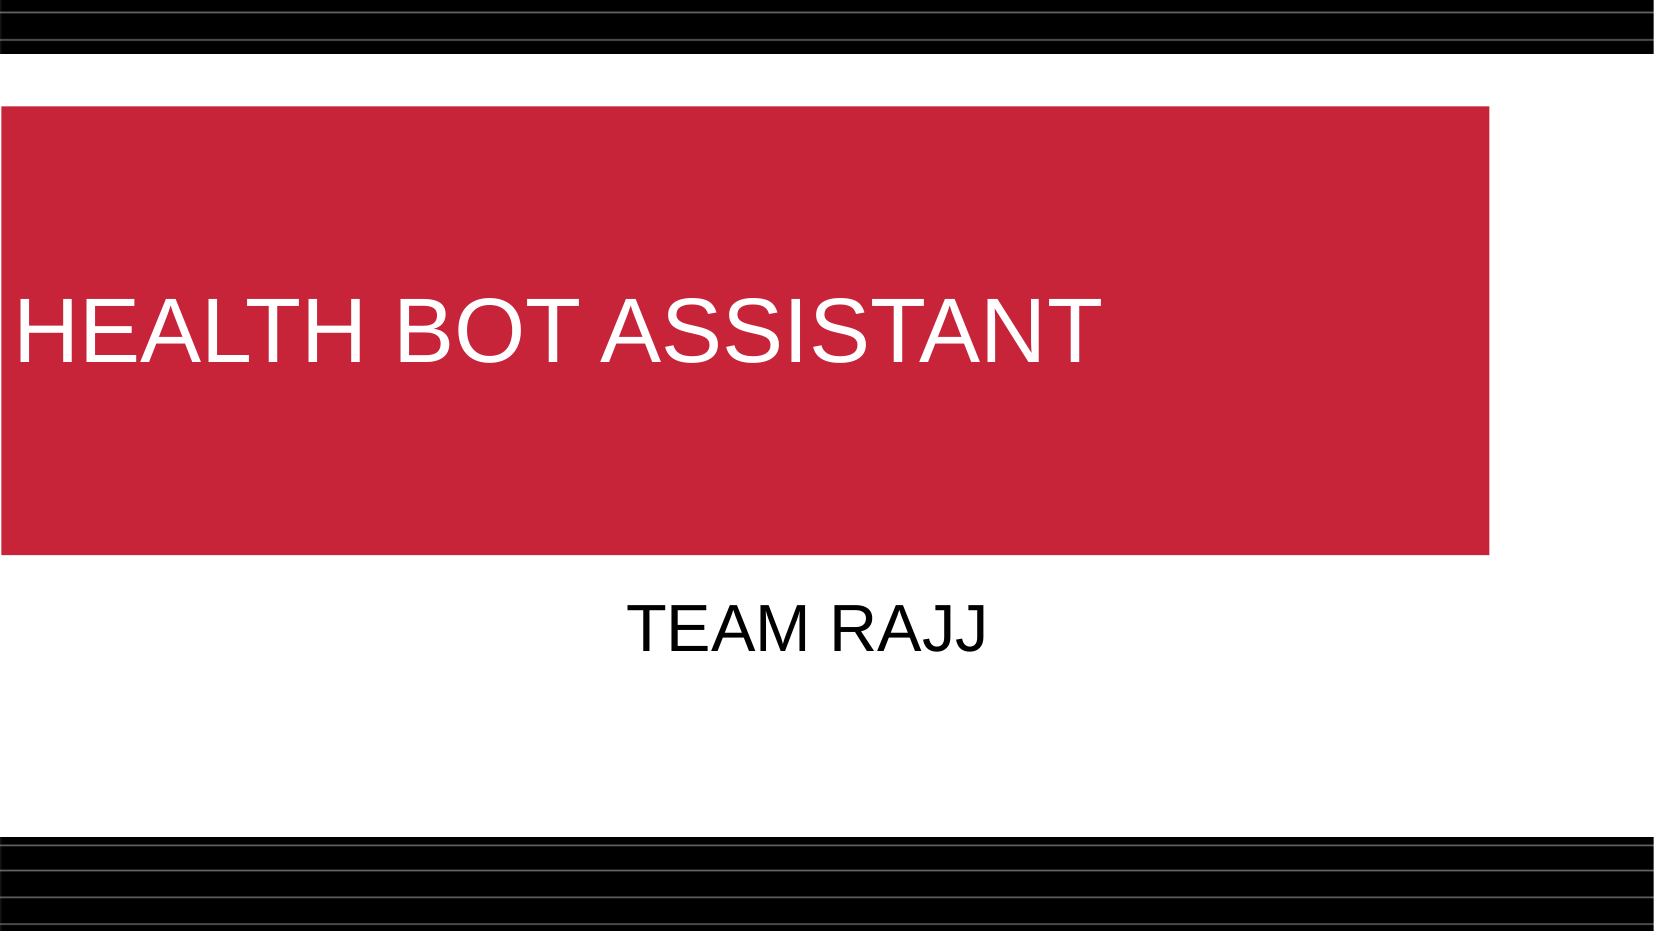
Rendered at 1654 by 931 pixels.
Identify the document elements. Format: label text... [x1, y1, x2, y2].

picture [0, 0, 1654, 54]
title HEALTH BOT ASSISTANT [1, 106, 1490, 556]
subtitle TEAM RAJJ [625, 590, 1489, 804]
picture [0, 837, 1654, 931]
